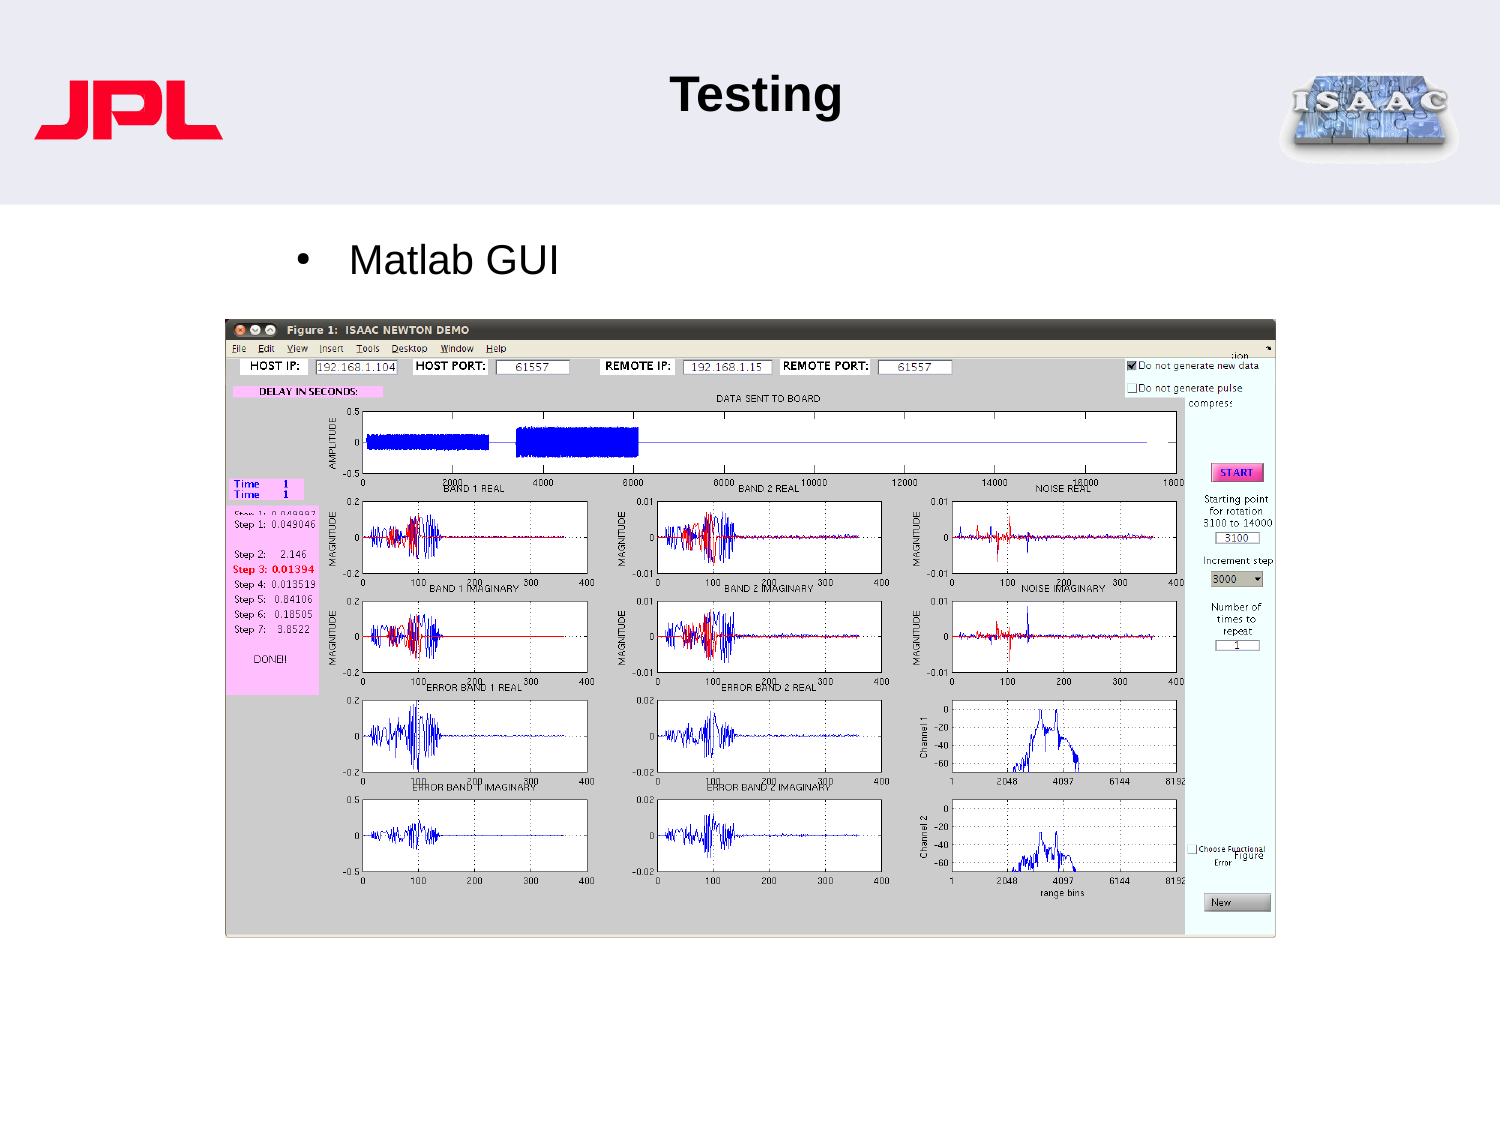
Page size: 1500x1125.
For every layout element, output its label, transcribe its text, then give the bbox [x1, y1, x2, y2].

picture [1288, 49, 1463, 168]
list Matlab GUI [278, 236, 1222, 312]
picture [225, 319, 1276, 938]
title Testing [225, 0, 1288, 188]
